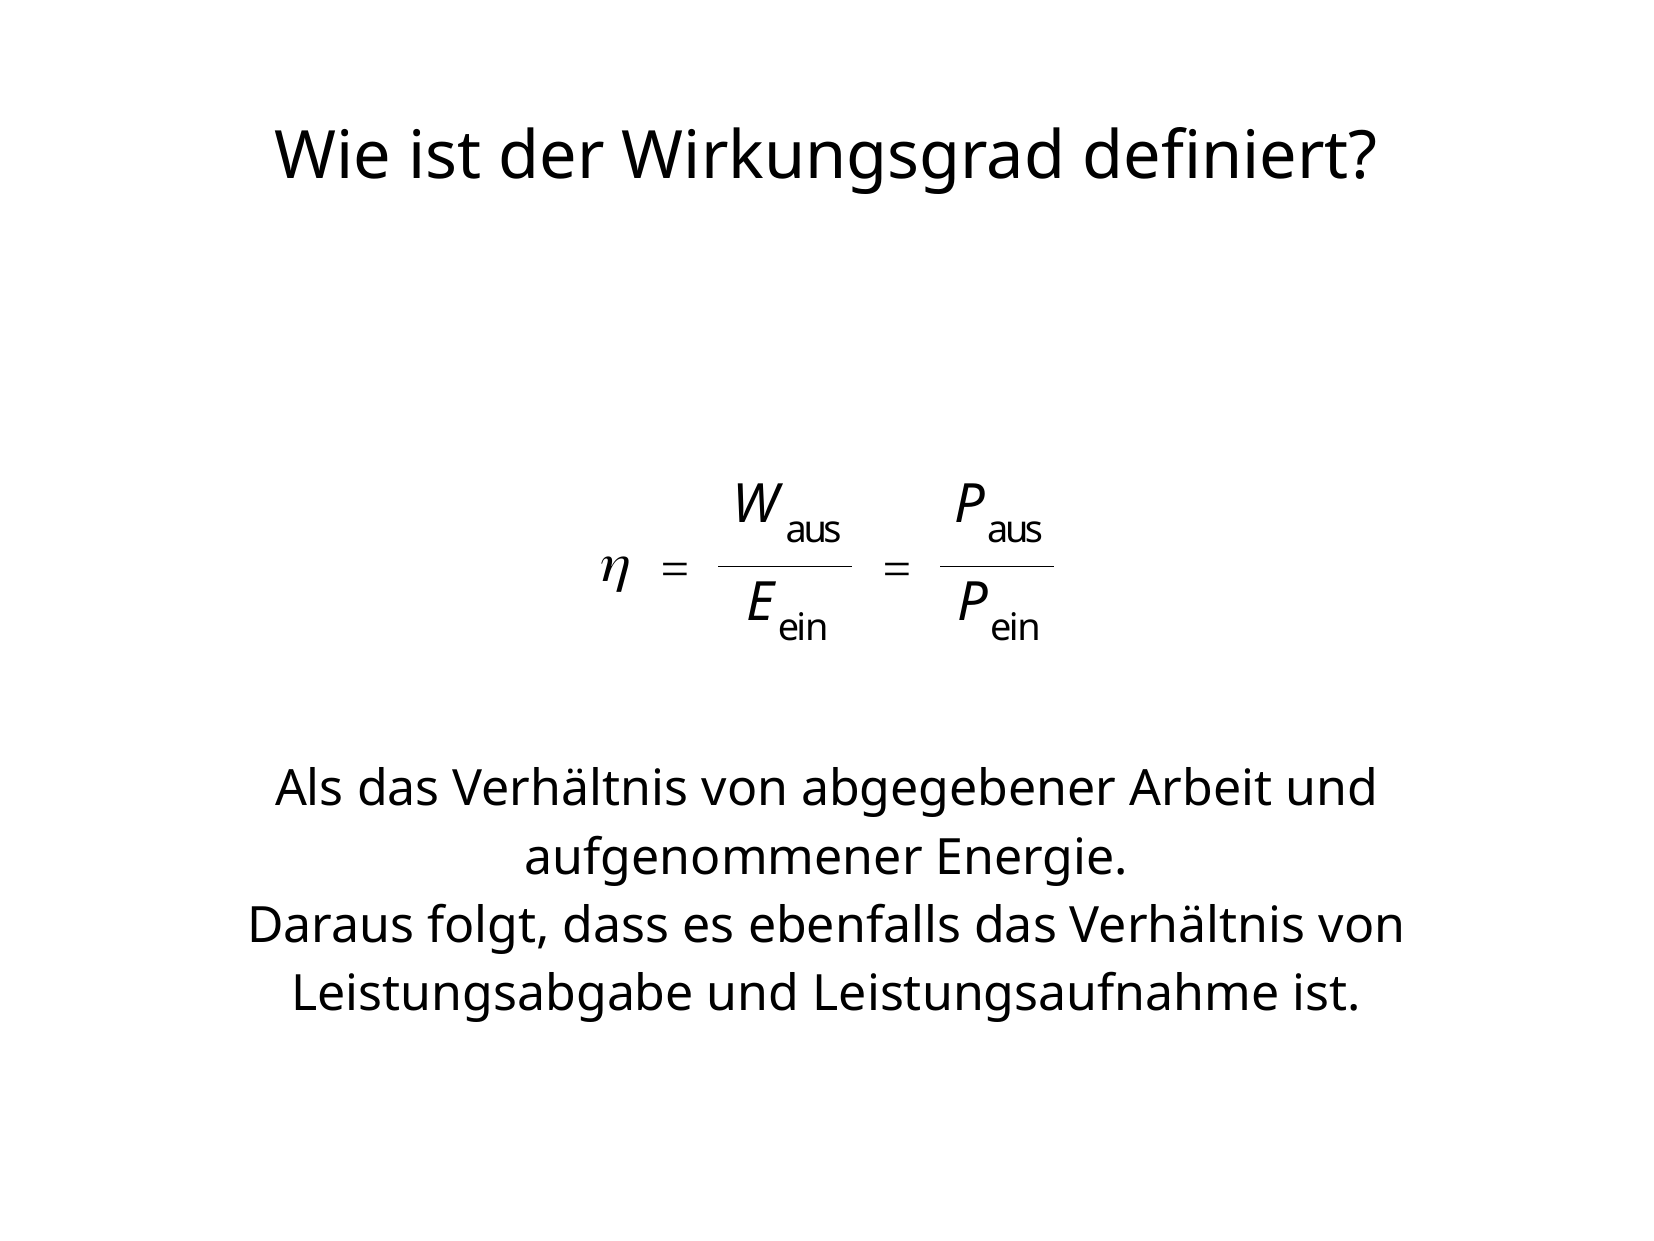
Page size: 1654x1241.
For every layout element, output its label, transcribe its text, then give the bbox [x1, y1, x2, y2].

subtitle Als das Verhältnis von abgegebener Arbeit und aufgenommener Energie. Daraus folgt, dass es ebenfalls das Verhältnis von Leistungsabgabe und Leistungsaufnahme ist. [82, 285, 1571, 1015]
title Wie ist der Wirkungsgrad definiert? [82, 49, 1571, 257]
chart [590, 470, 1064, 652]
